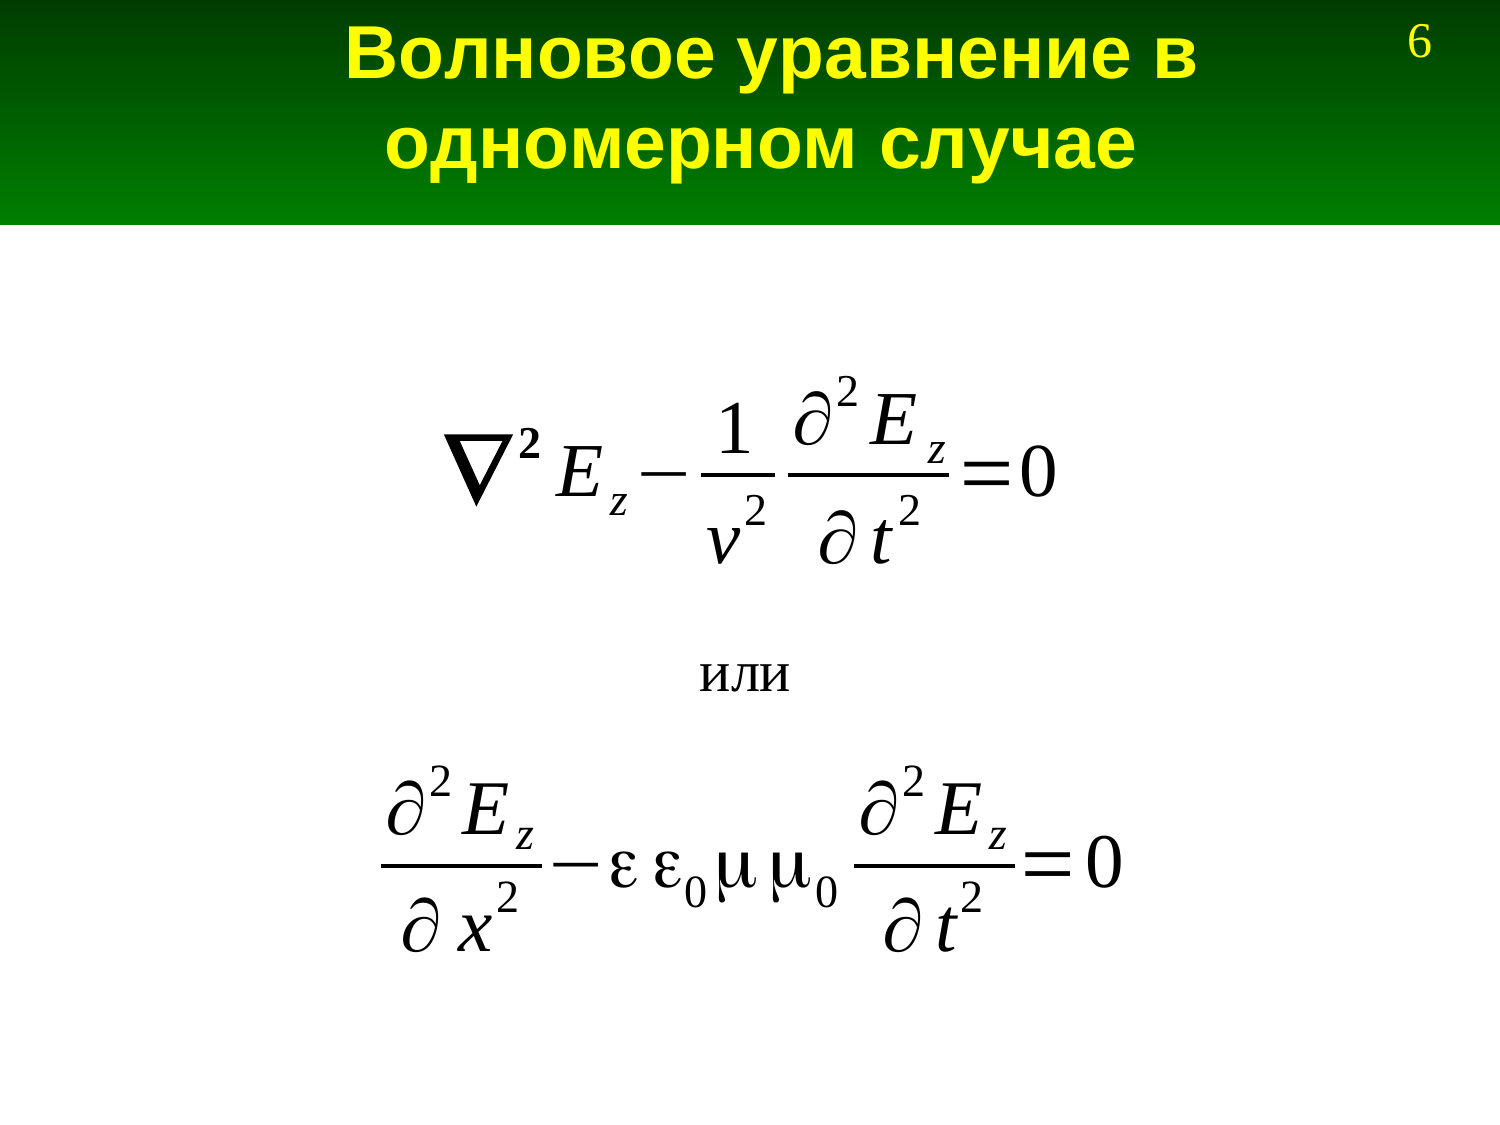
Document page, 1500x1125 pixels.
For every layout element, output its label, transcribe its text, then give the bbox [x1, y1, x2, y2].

title Волновое уравнение в одномерном случае [123, 0, 1399, 192]
text_box или [685, 625, 815, 721]
chart [356, 752, 1144, 969]
chart [421, 363, 1079, 579]
